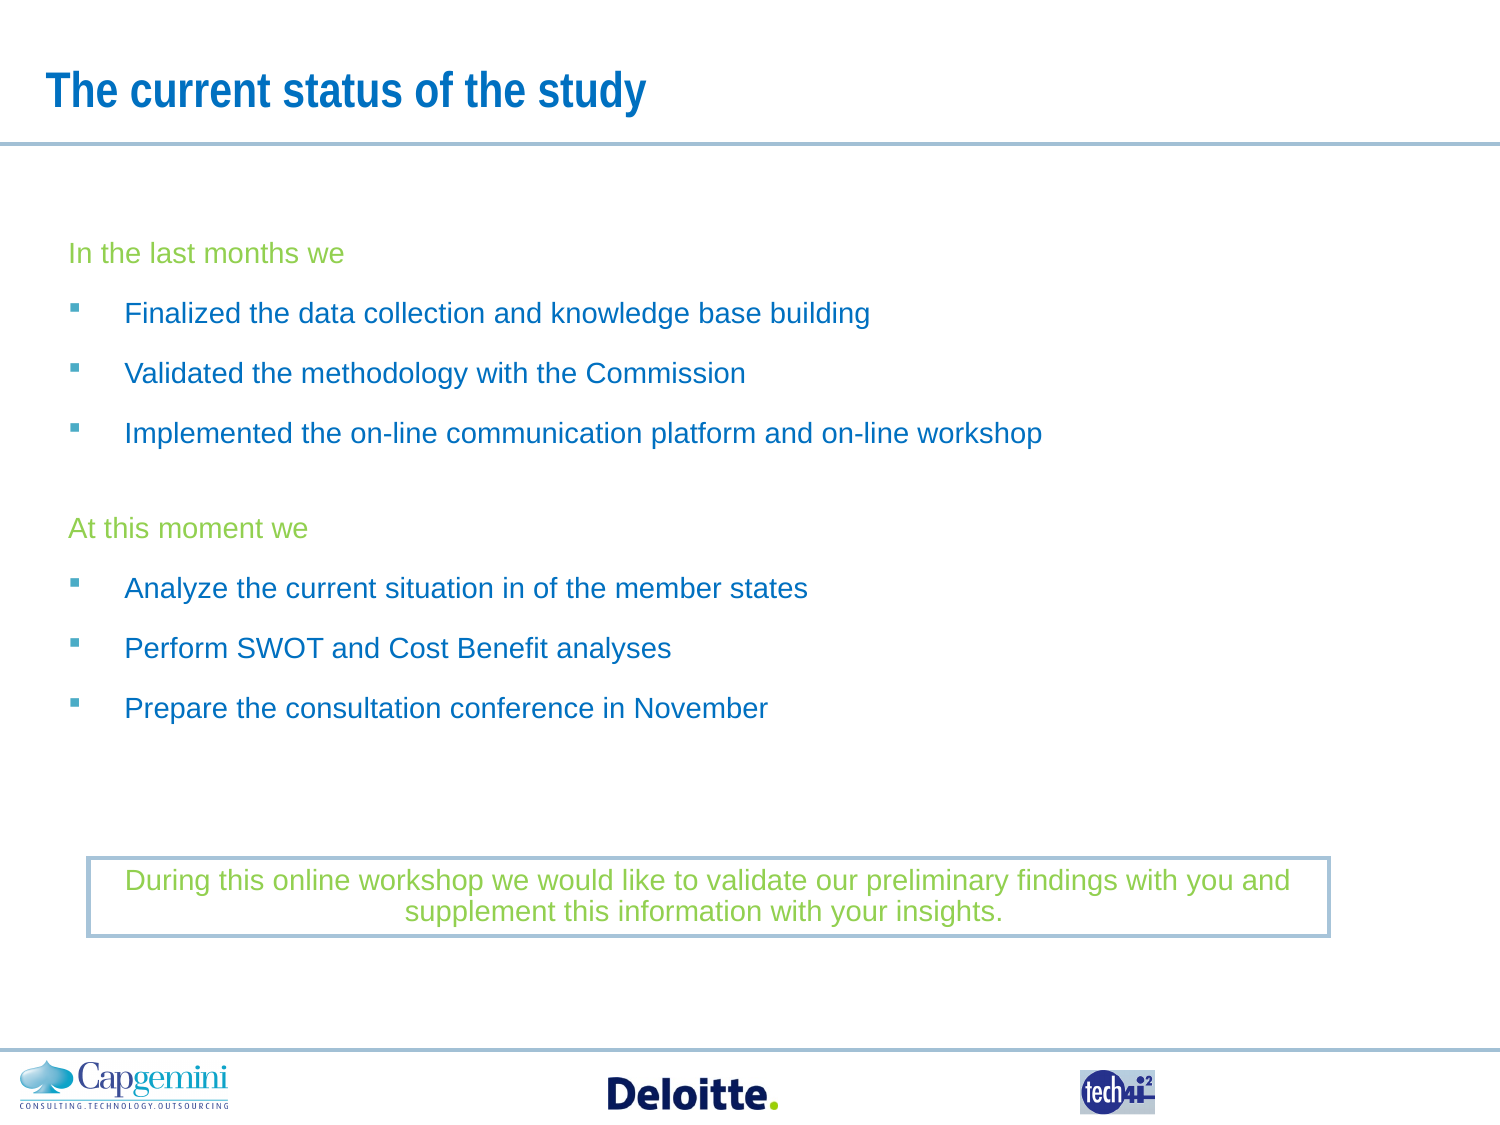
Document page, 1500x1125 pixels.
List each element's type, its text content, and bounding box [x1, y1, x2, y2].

picture [20, 1060, 228, 1109]
picture [608, 1077, 778, 1110]
title The current status of the study [30, 0, 1500, 126]
picture [1080, 1070, 1155, 1115]
list In the last months we Finalized the data collection and knowledge base building Validated the methodology with the Commission Implemented the on-line communication platform and on-line workshop At this moment we Analyze the current situation in of the member states Perform SWOT and Cost Benefit analyses Prepare the consultation conference in November [53, 226, 1417, 972]
text_box During this online workshop we would like to validate our preliminary findings with you and supplement this information with your insights. [88, 857, 1329, 937]
